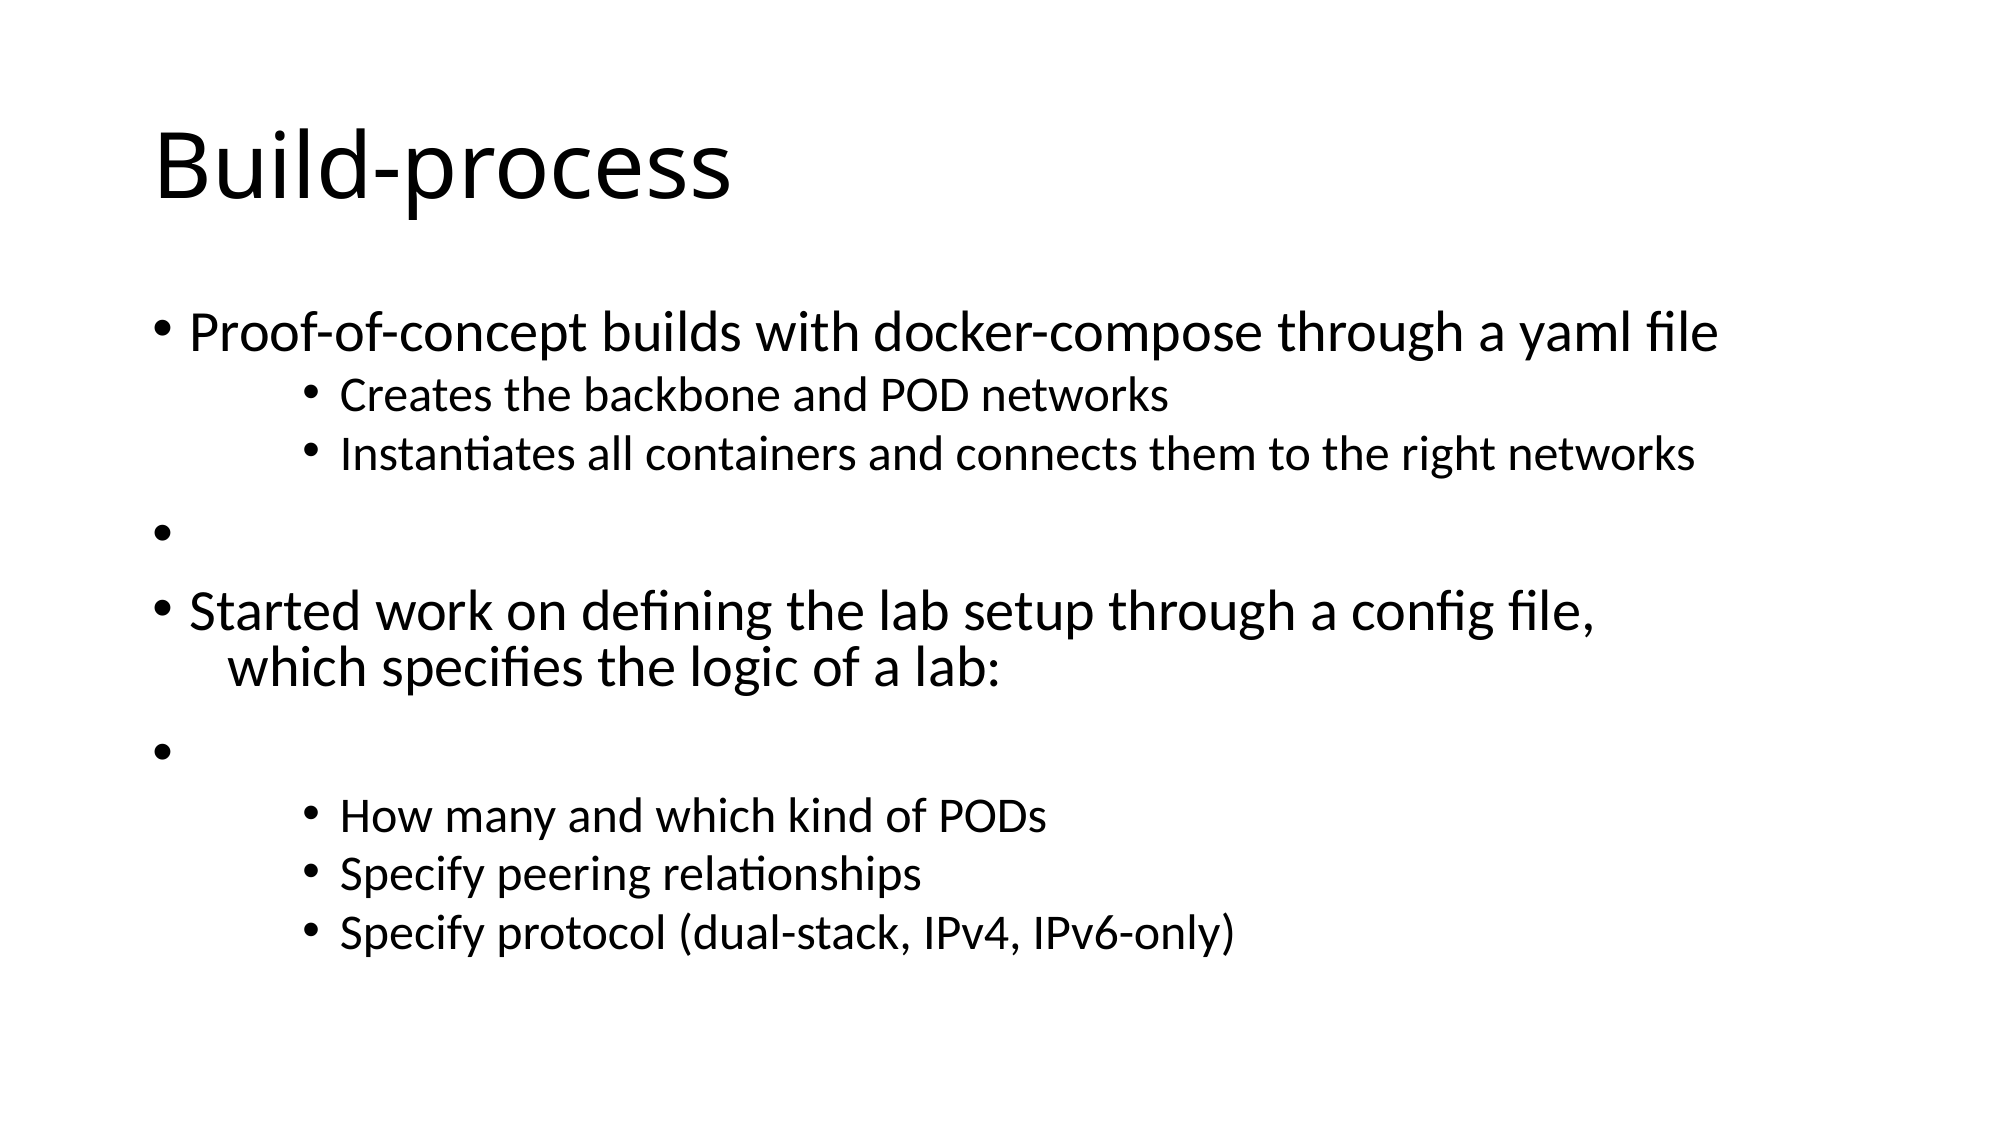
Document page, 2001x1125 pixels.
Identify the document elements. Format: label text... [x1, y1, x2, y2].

title Build-process [137, 59, 1863, 278]
list Proof-of-concept builds with docker-compose through a yaml file Creates the backbone and POD networks Instantiates all containers and connects them to the right networks Started work on defining the lab setup through a config file, which specifies the logic of a lab: How many and which kind of PODs Specify peering relationships Specify protocol (dual-stack, IPv4, IPv6-only) [137, 299, 1863, 1014]
